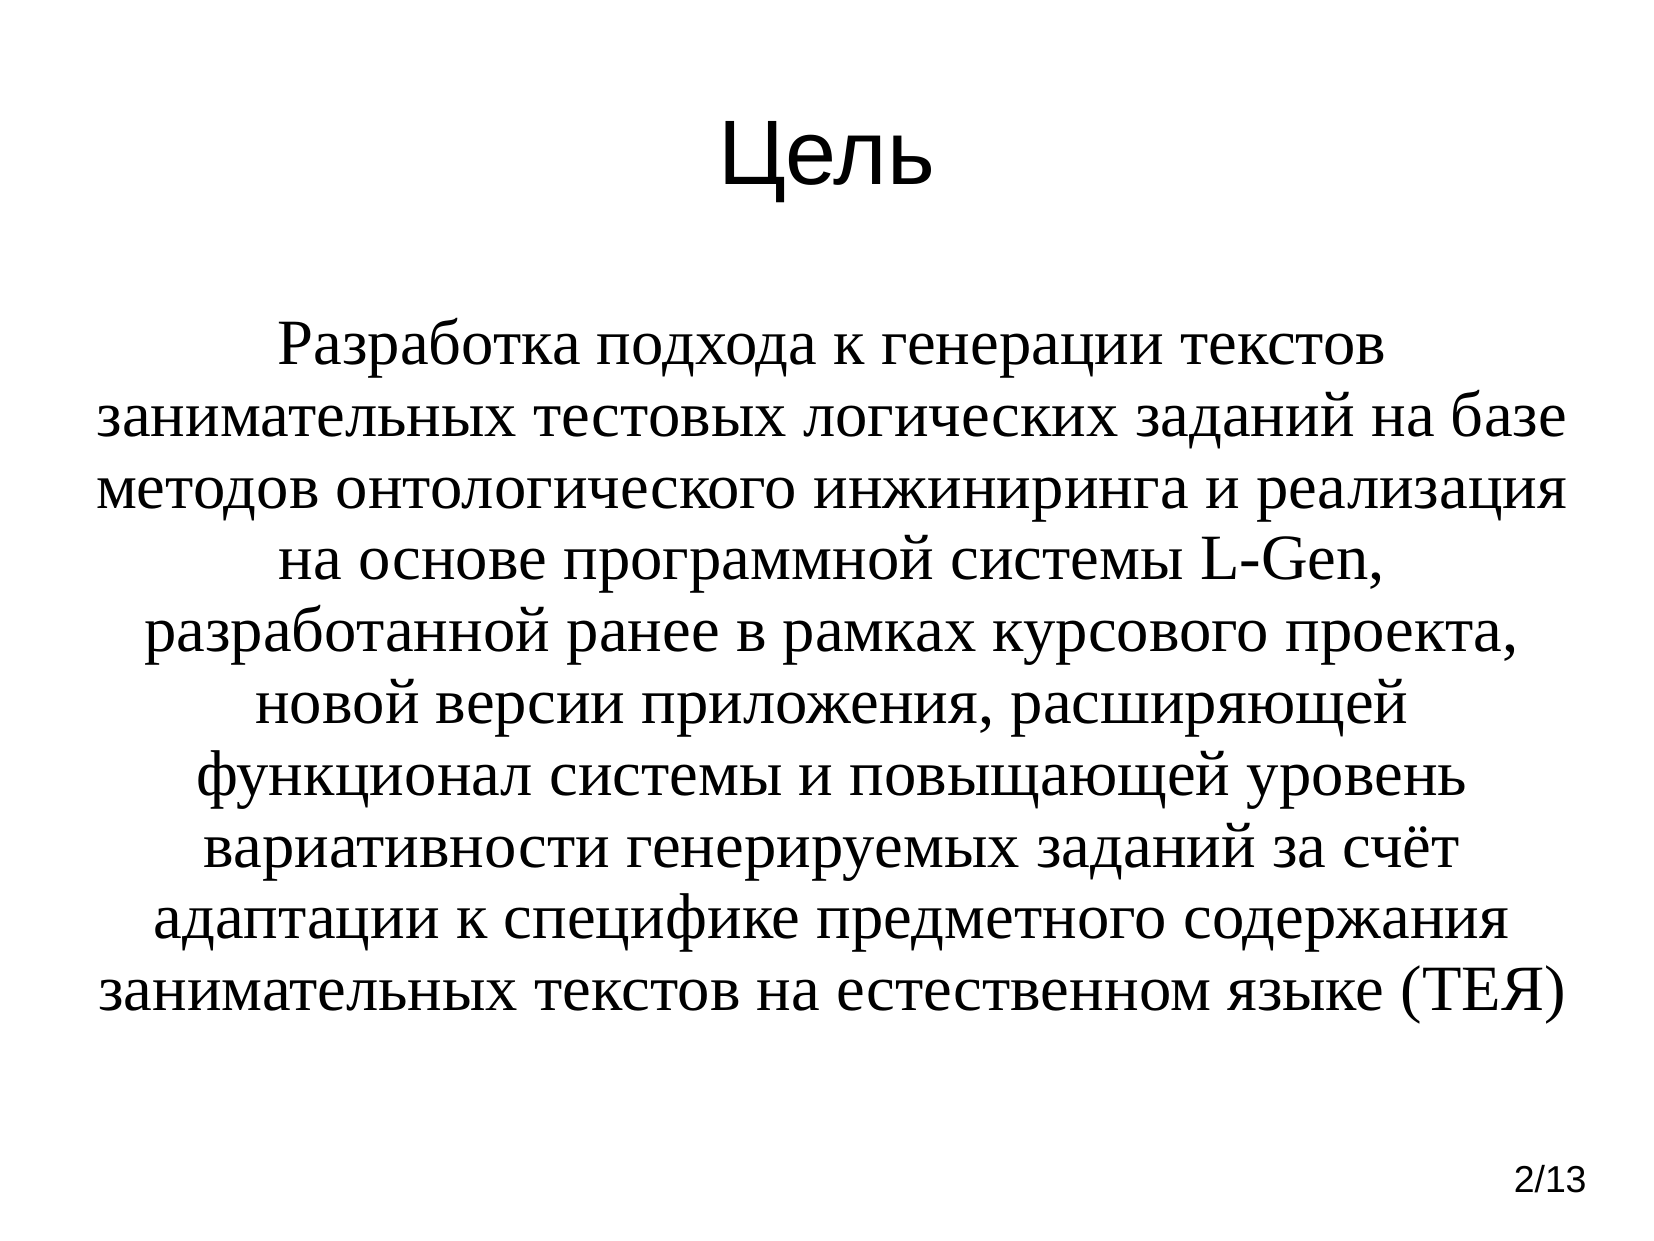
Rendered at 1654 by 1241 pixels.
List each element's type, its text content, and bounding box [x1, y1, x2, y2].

title Цель [82, 49, 1571, 257]
list Разработка подхода к генерации текстов занимательных тестовых логических заданий на базе методов онтологического инжиниринга и реализация на основе программной системы L-Gen, разработанной ранее в рамках курсового проекта, новой версии приложения, расширяющей функционал системы и повыщающей уровень вариативности генерируемых заданий за счёт адаптации к специфике предметного содержания занимательных текстов на естественном языке (ТЕЯ) [88, 307, 1577, 1075]
text_box <номер>/13 [1476, 1151, 1625, 1241]
